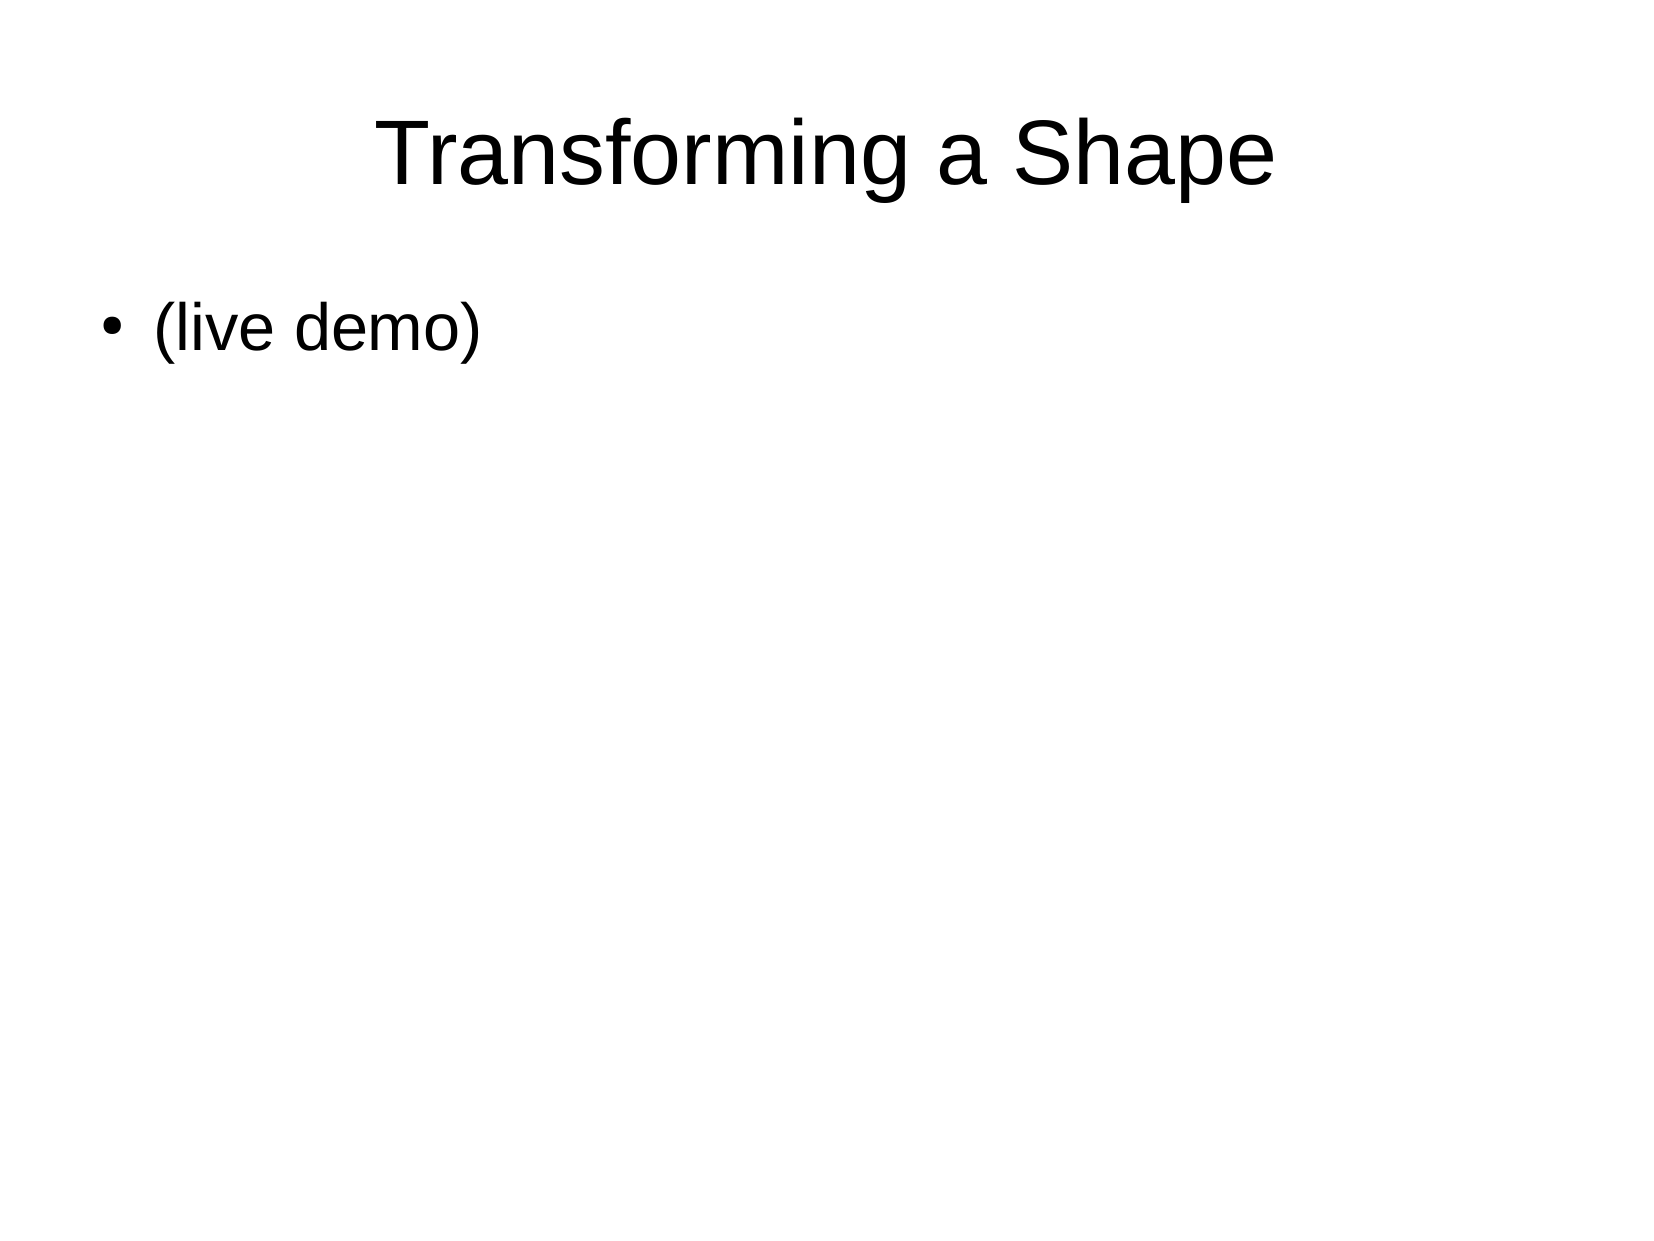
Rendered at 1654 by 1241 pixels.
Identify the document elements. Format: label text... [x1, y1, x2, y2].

list (live demo) [82, 290, 1571, 1010]
title Transforming a Shape [82, 49, 1571, 257]
